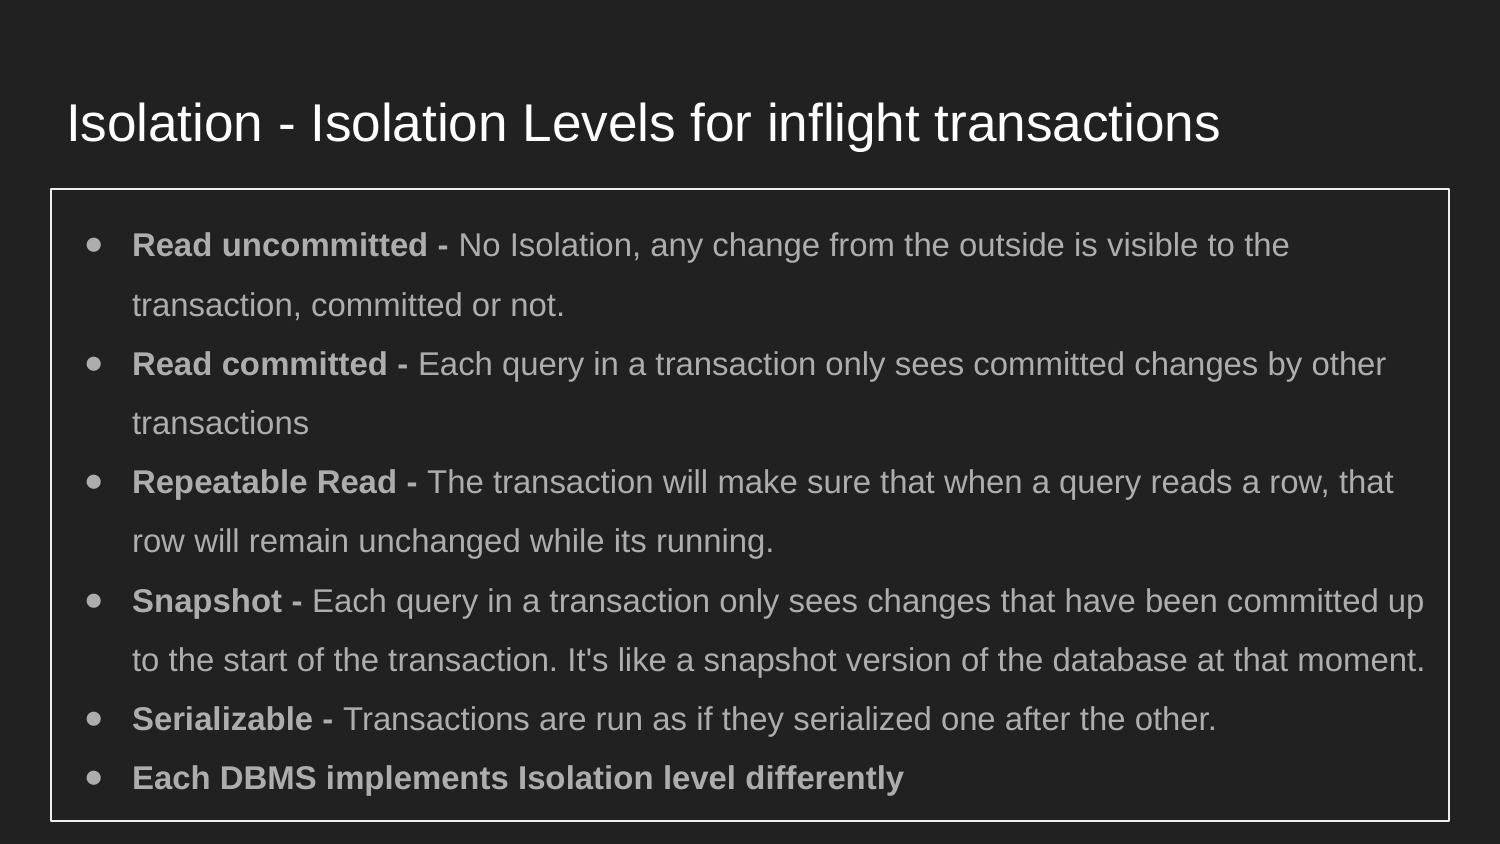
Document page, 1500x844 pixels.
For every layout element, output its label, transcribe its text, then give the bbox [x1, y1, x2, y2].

title Isolation - Isolation Levels for inflight transactions [51, 72, 1449, 167]
list Read uncommitted - No Isolation, any change from the outside is visible to the transaction, committed or not. Read committed - Each query in a transaction only sees committed changes by other transactions Repeatable Read - The transaction will make sure that when a query reads a row, that row will remain unchanged while its running. Snapshot - Each query in a transaction only sees changes that have been committed up to the start of the transaction. It's like a snapshot version of the database at that moment. Serializable - Transactions are run as if they serialized one after the other. Each DBMS implements Isolation level differently [51, 189, 1449, 821]
